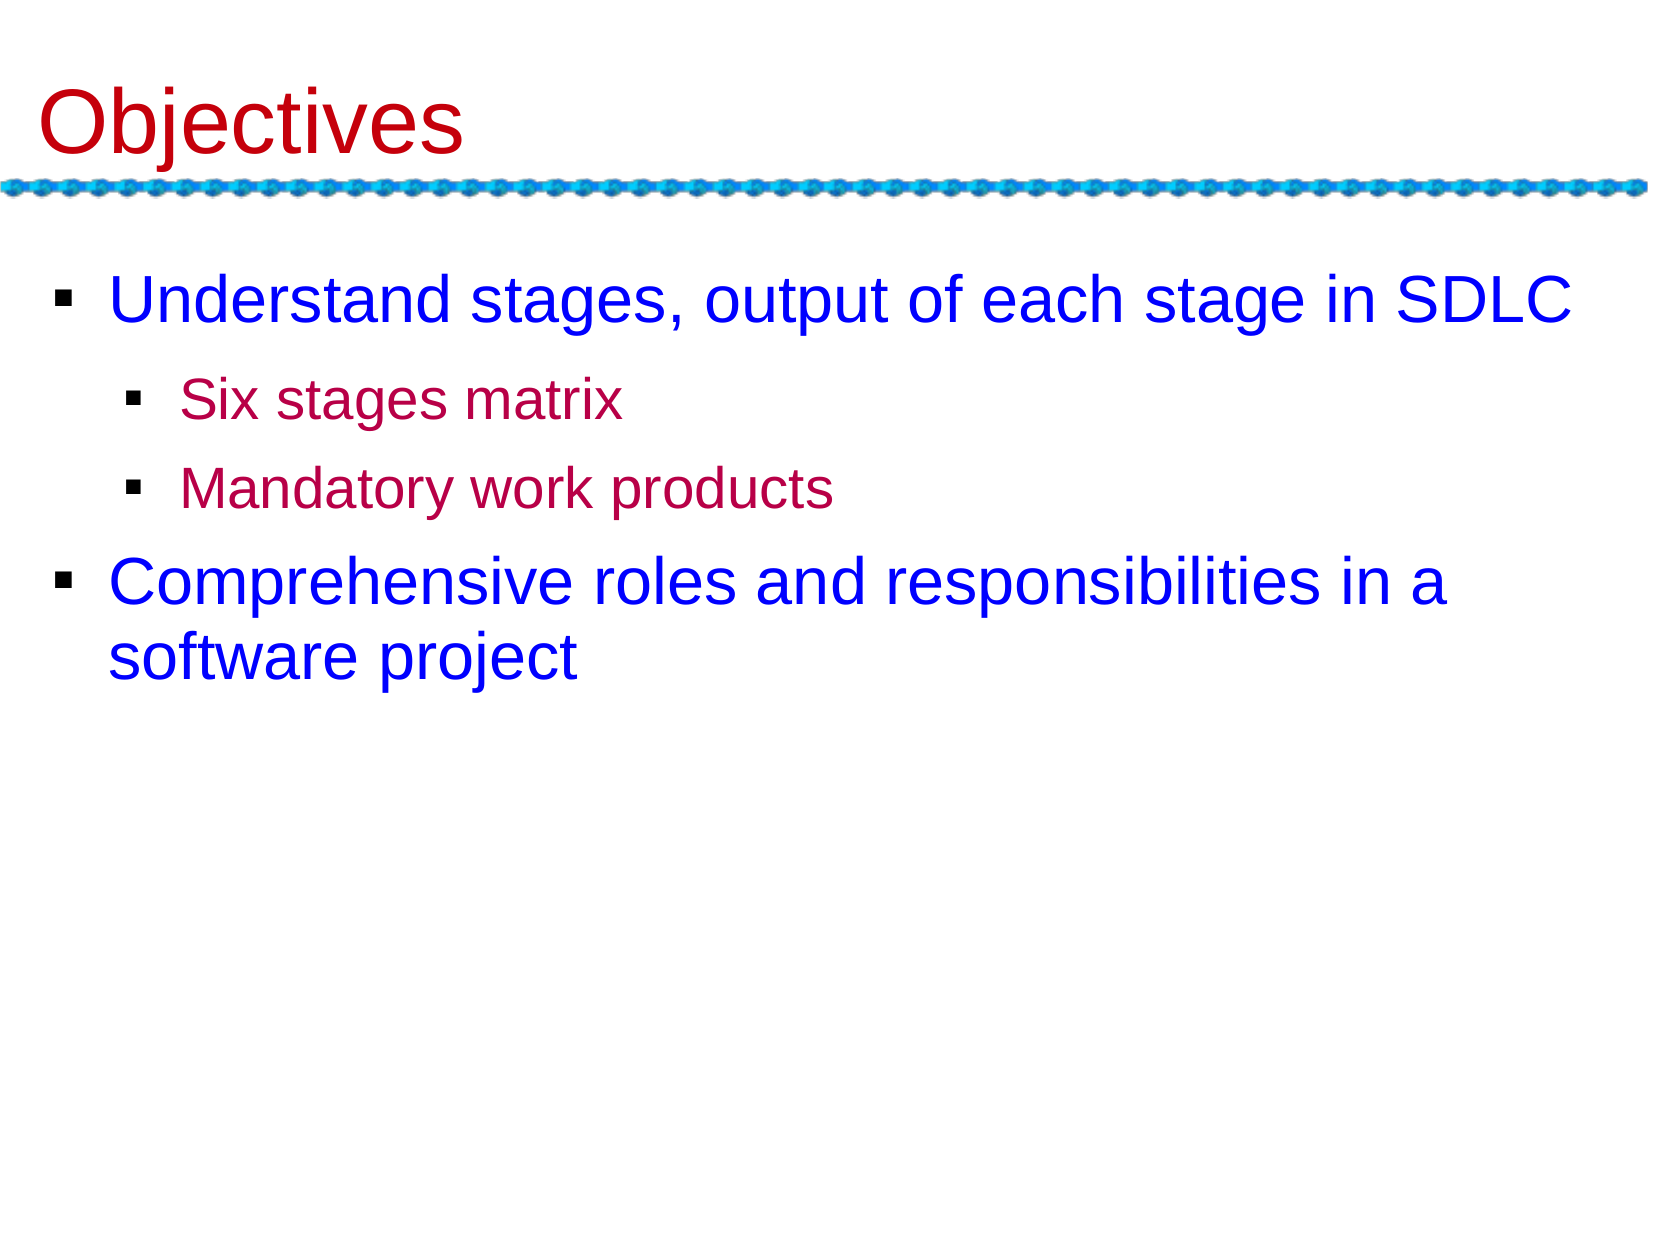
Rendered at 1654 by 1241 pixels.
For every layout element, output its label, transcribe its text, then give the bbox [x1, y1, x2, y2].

list Understand stages, output of each stage in SDLC Six stages matrix Mandatory work products Comprehensive roles and responsibilities in a software project [37, 262, 1651, 1163]
title Objectives [37, 37, 1651, 208]
picture [0, 178, 37, 199]
